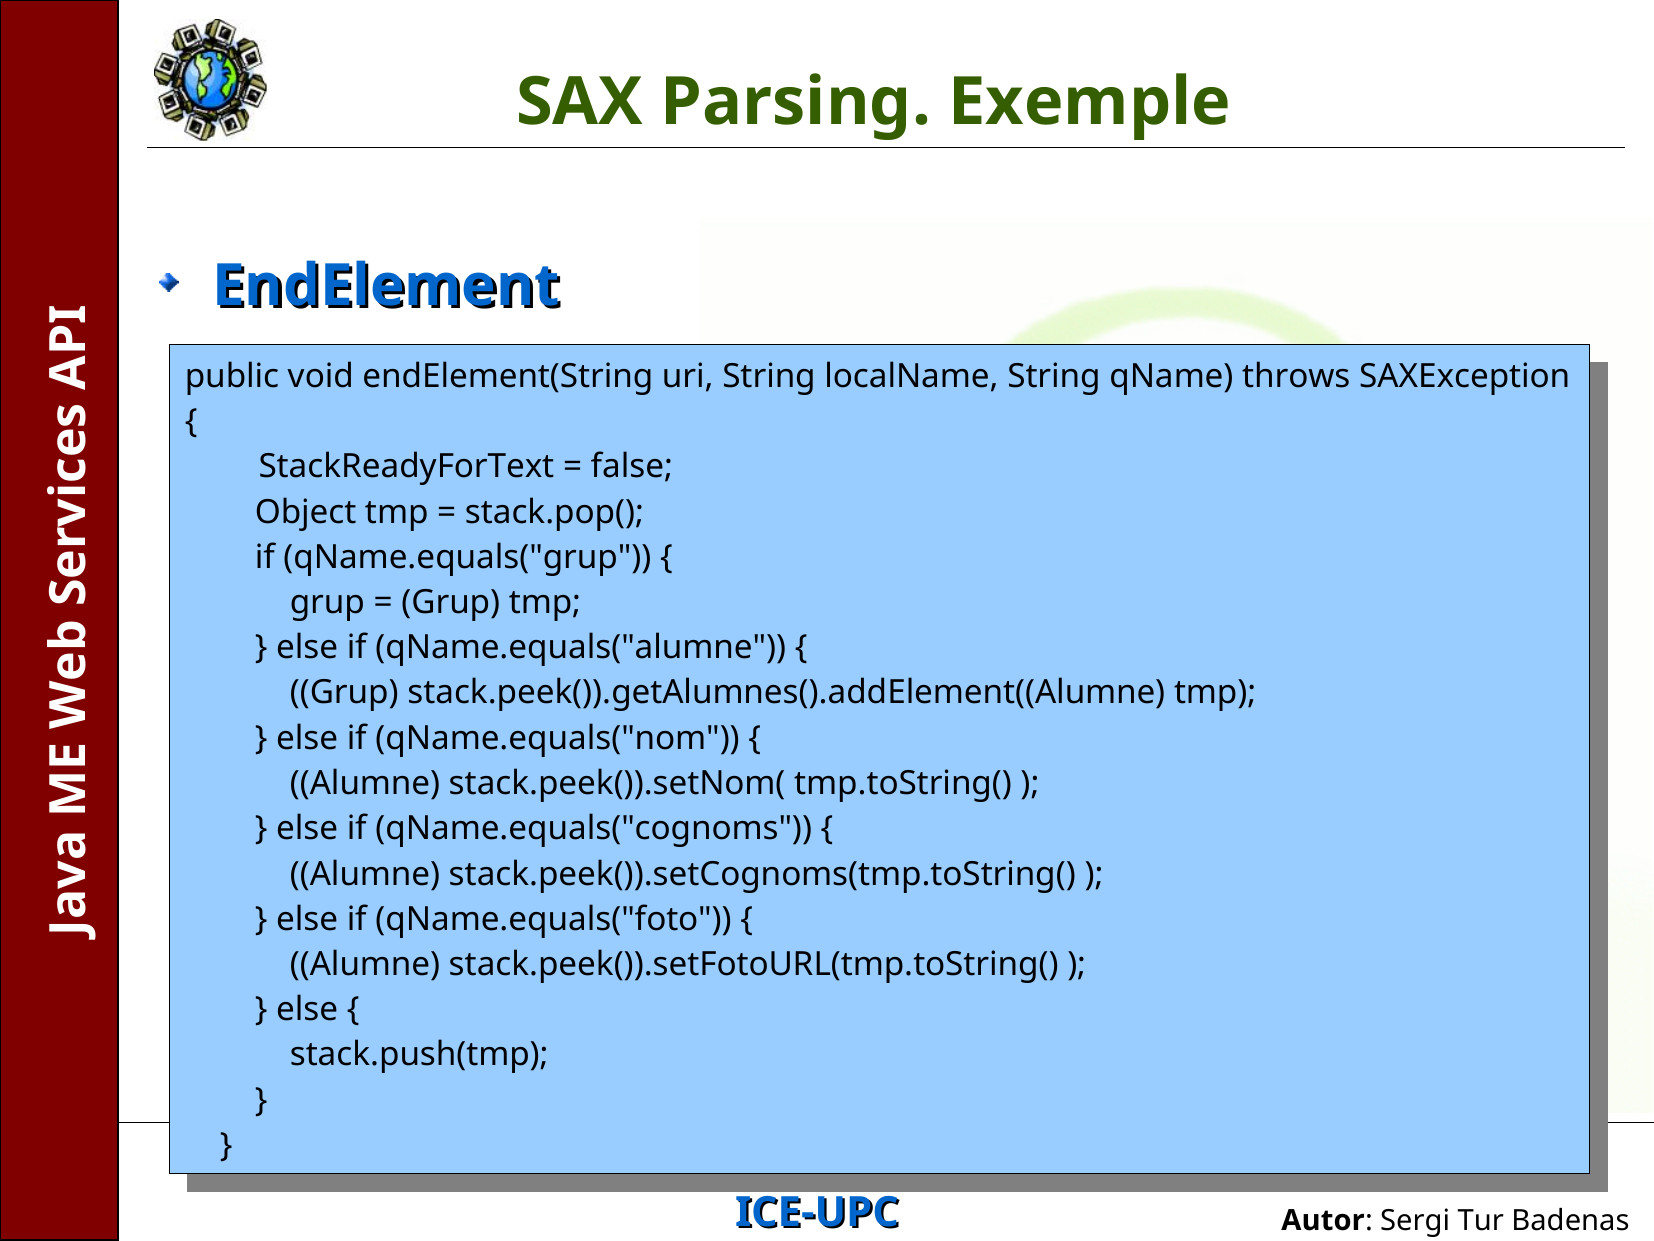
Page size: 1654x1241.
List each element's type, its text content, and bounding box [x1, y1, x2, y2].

picture [700, 217, 1654, 1113]
text_box public void endElement(String uri, String localName, String qName) throws SAXException { StackReadyForText = false; Object tmp = stack.pop(); if (qName.equals("grup")) { grup = (Grup) tmp; } else if (qName.equals("alumne")) { ((Grup) stack.peek()).getAlumnes().addElement((Alumne) tmp); } else if (qName.equals("nom")) { ((Alumne) stack.peek()).setNom( tmp.toString() ); } else if (qName.equals("cognoms")) { ((Alumne) stack.peek()).setCognoms(tmp.toString() ); } else if (qName.equals("foto")) { ((Alumne) stack.peek()).setFotoURL(tmp.toString() ); } else { stack.push(tmp); } } [169, 344, 1590, 1039]
title SAX Parsing. Exemple [129, 56, 1619, 141]
picture [154, 19, 268, 56]
list EndElement [141, 242, 1630, 1078]
